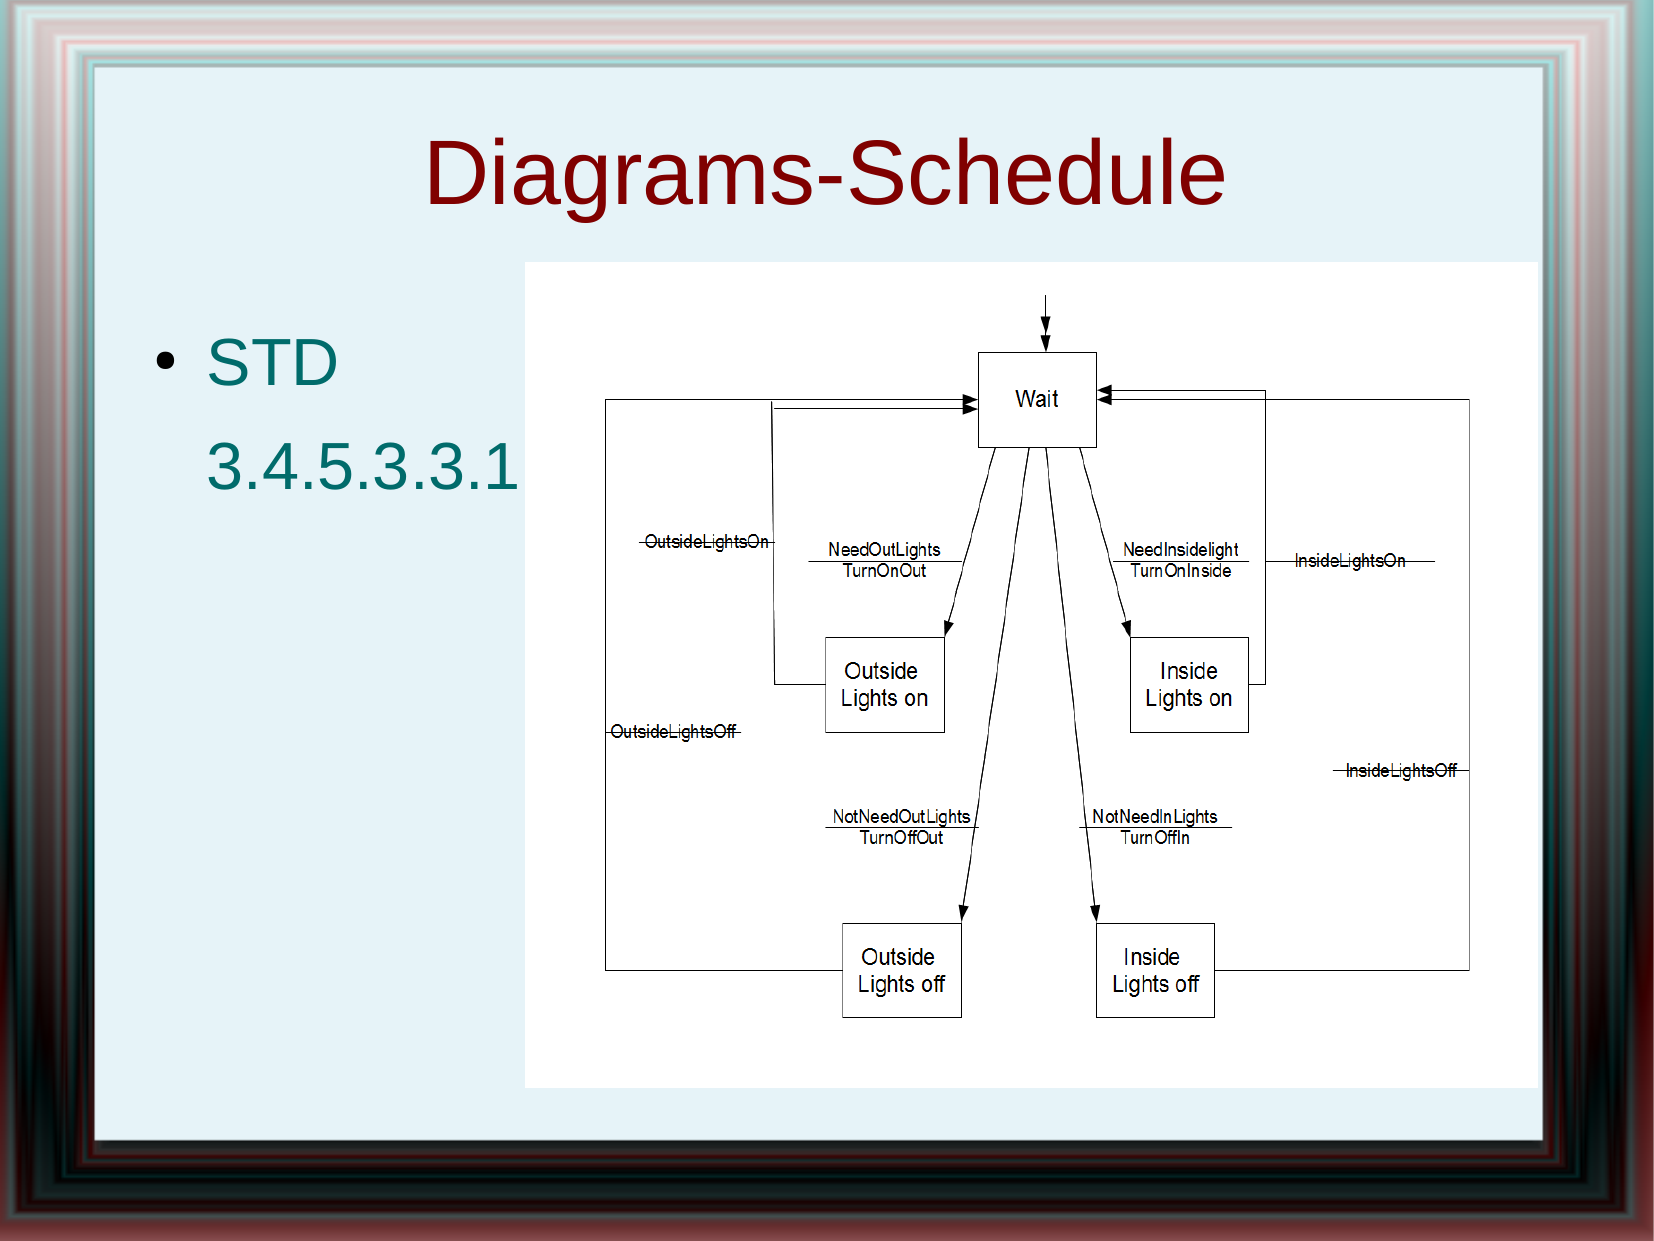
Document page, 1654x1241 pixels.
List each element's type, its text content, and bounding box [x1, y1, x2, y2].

picture [0, 0, 1654, 1241]
list STD 3.4.5.3.3.1 [118, 324, 525, 945]
title Diagrams-Schedule [118, 88, 1536, 257]
